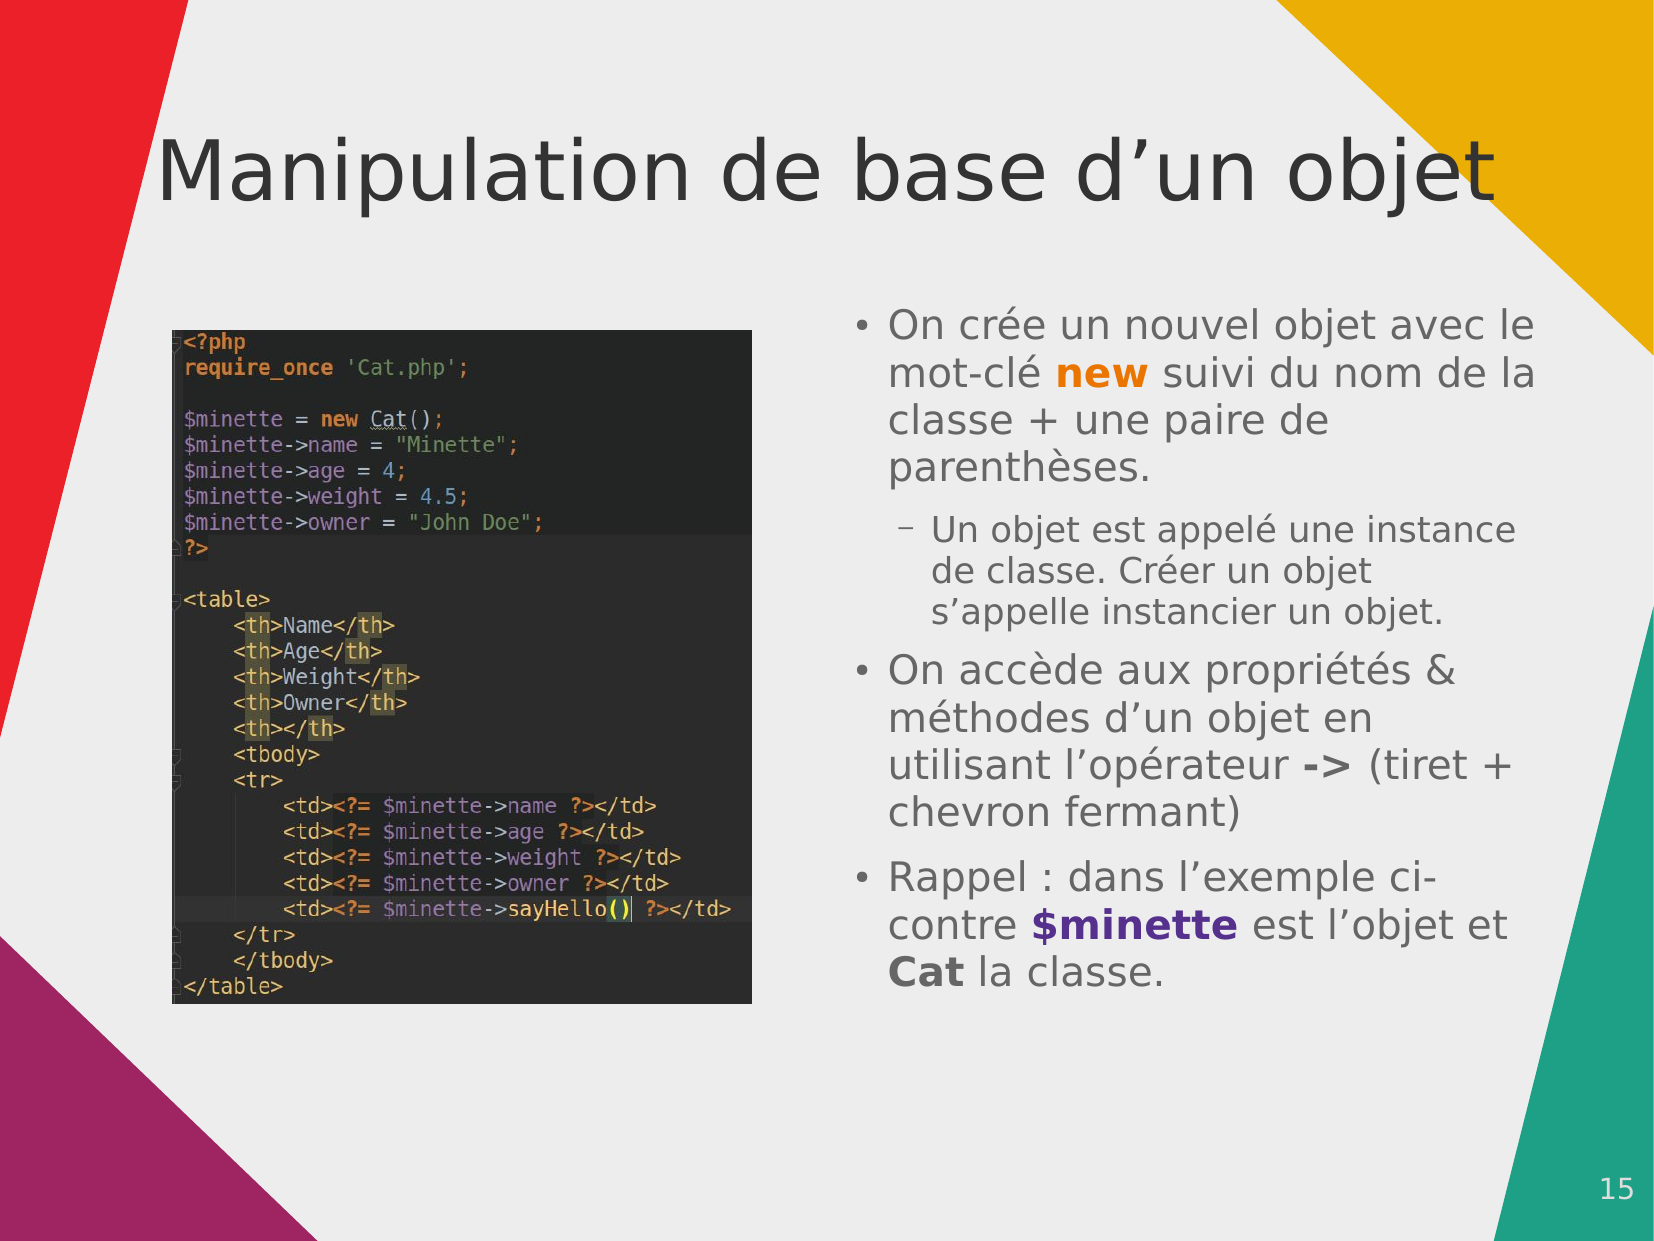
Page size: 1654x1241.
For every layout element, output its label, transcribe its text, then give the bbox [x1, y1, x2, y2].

title Manipulation de base d’un objet [114, 73, 1539, 271]
list On crée un nouvel objet avec le mot-clé new suivi du nom de la classe + une paire de parenthèses. Un objet est appelé une instance de classe. Créer un objet s’appelle instancier un objet. On accède aux propriétés & méthodes d’un objet en utilisant l’opérateur -> (tiret + chevron fermant) Rappel : dans l’exemple ci-contre $minette est l’objet et Cat la classe. [844, 302, 1540, 1016]
picture [172, 330, 752, 1004]
